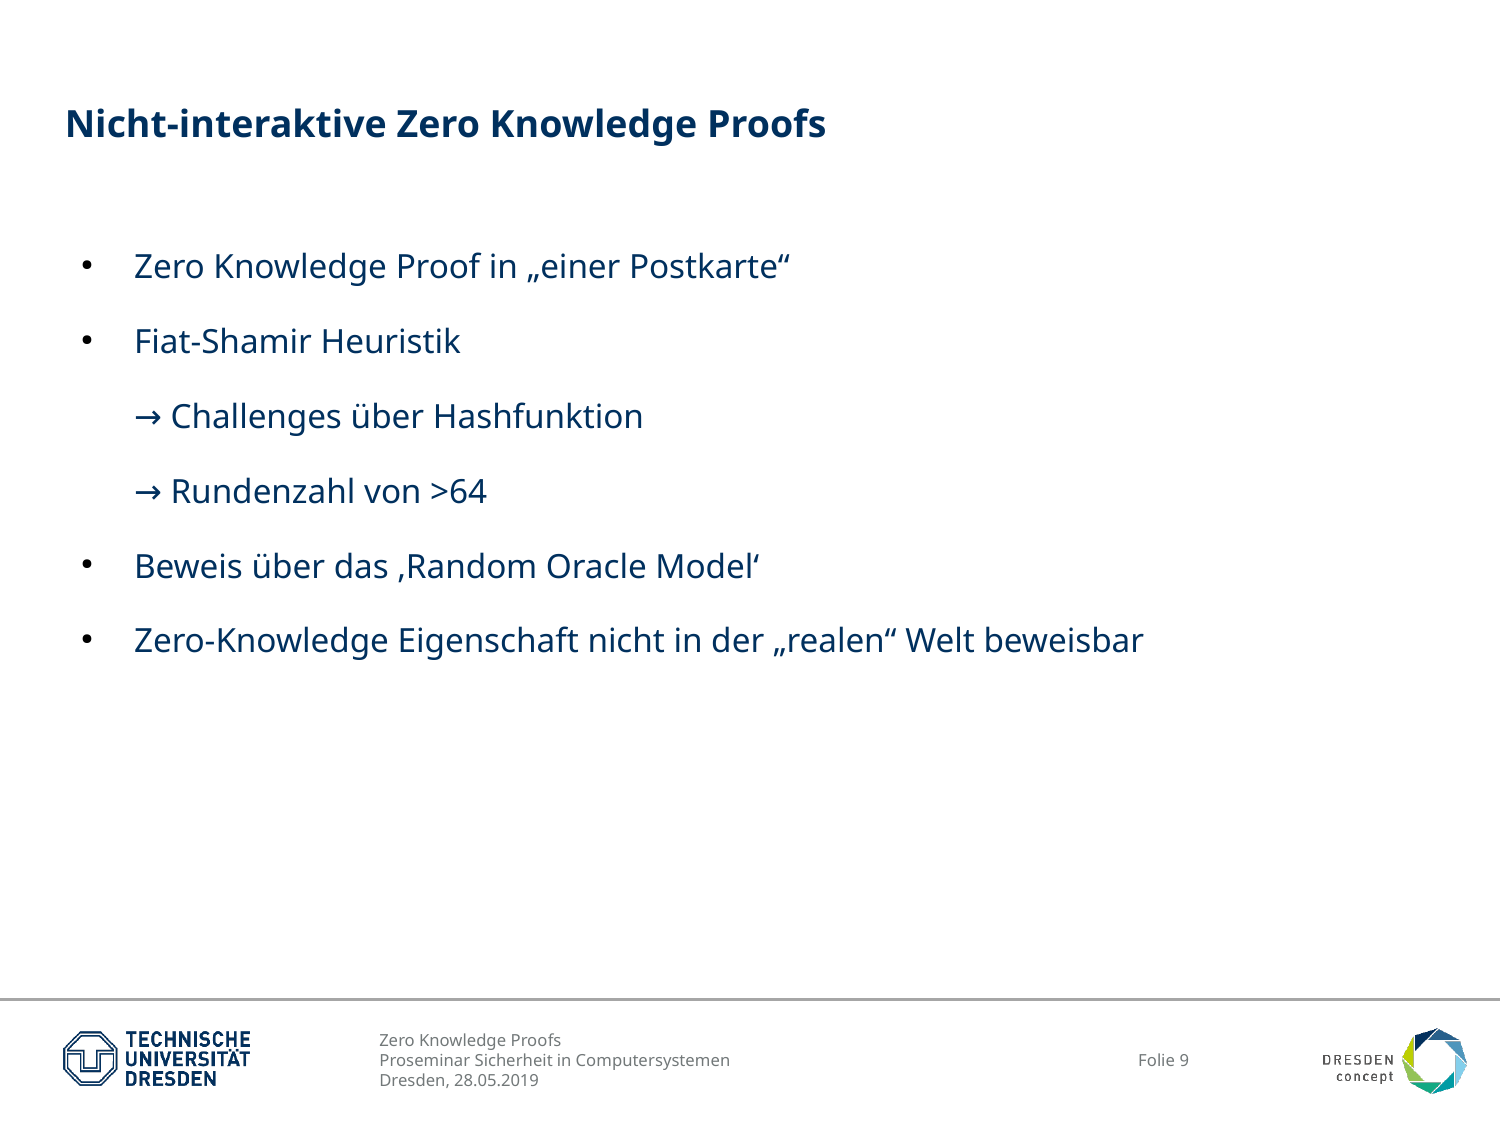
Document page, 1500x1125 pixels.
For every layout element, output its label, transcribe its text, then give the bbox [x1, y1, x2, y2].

picture [1323, 1028, 1467, 1094]
title Nicht-interaktive Zero Knowledge Proofs [64, 56, 1437, 190]
picture [63, 1031, 250, 1086]
list Zero Knowledge Proof in „einer Postkarte“ Fiat-Shamir Heuristik → Challenges über Hashfunktion → Rundenzahl von >64 Beweis über das ‚Random Oracle Model‘ Zero-Knowledge Eigenschaft nicht in der „realen“ Welt beweisbar [63, 243, 1437, 941]
